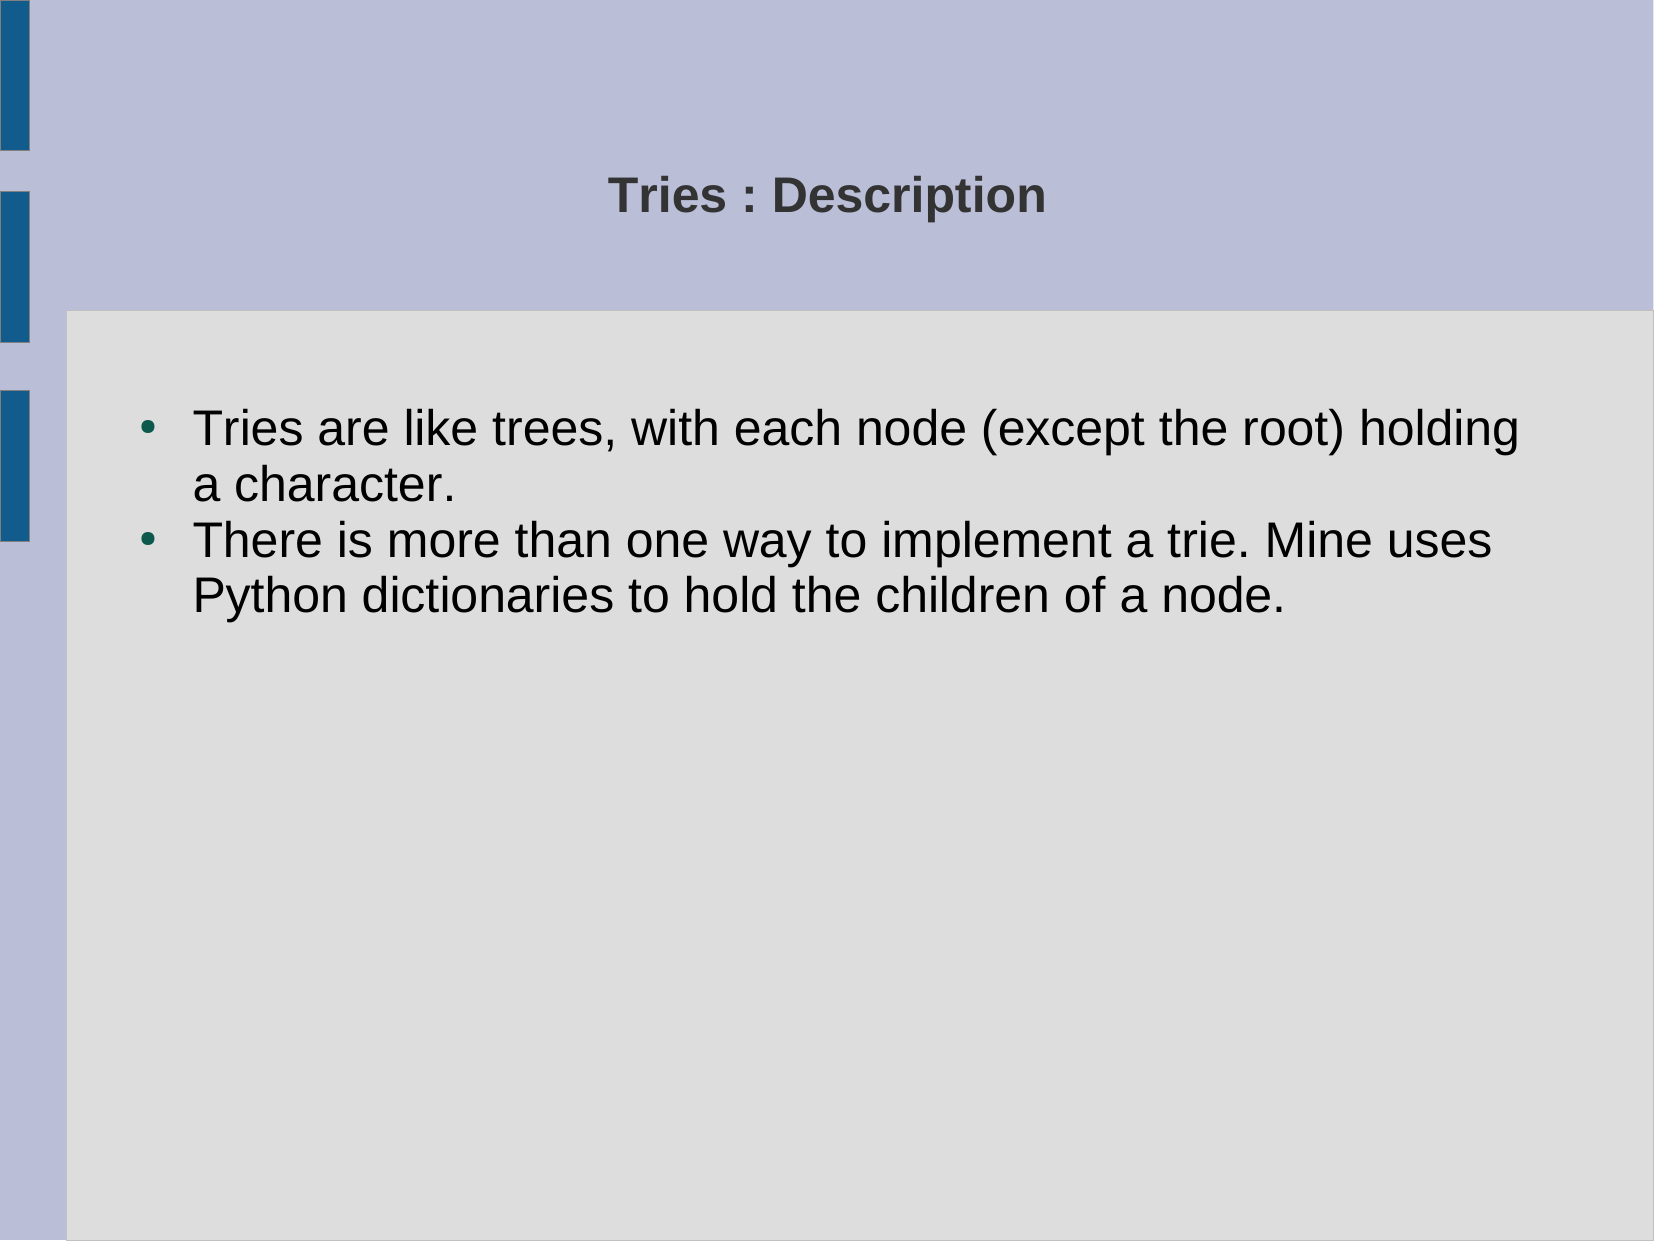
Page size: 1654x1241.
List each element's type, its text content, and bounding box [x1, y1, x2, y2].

list Tries are like trees, with each node (except the root) holding a character. There is more than one way to implement a trie. Mine uses Python dictionaries to hold the children of a node. [121, 344, 1534, 1127]
title Tries : Description [121, 91, 1534, 299]
